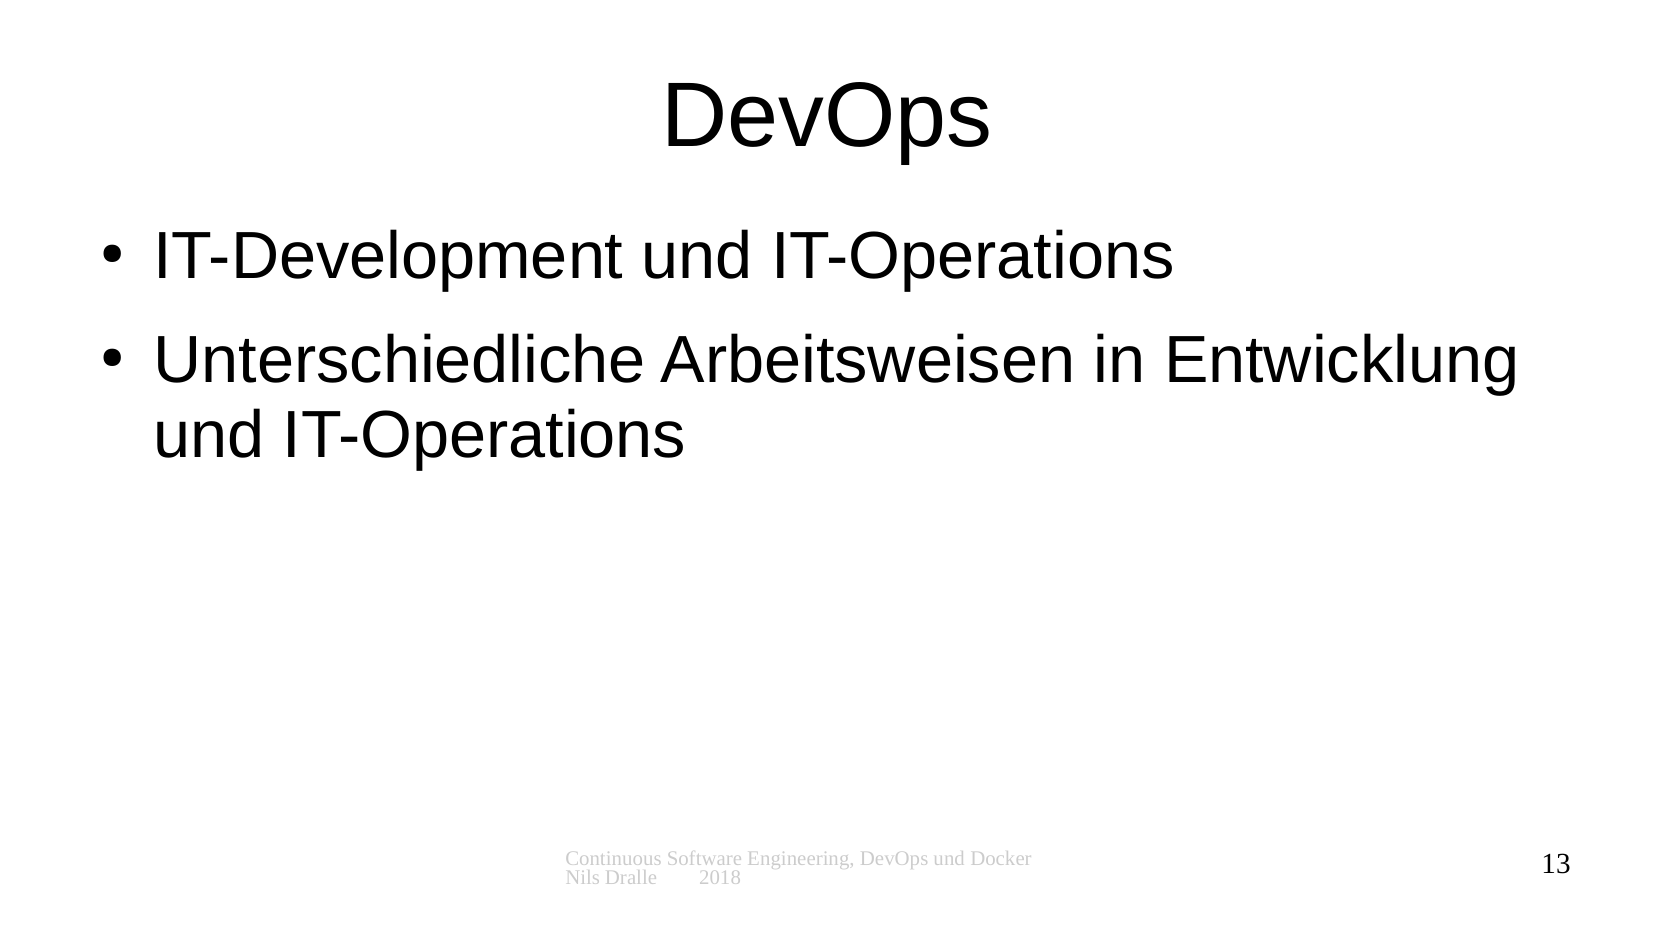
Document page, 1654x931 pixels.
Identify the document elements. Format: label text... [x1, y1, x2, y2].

list IT-Development und IT-Operations Unterschiedliche Arbeitsweisen in Entwicklung und IT-Operations [82, 217, 1571, 758]
title DevOps [82, 37, 1571, 193]
